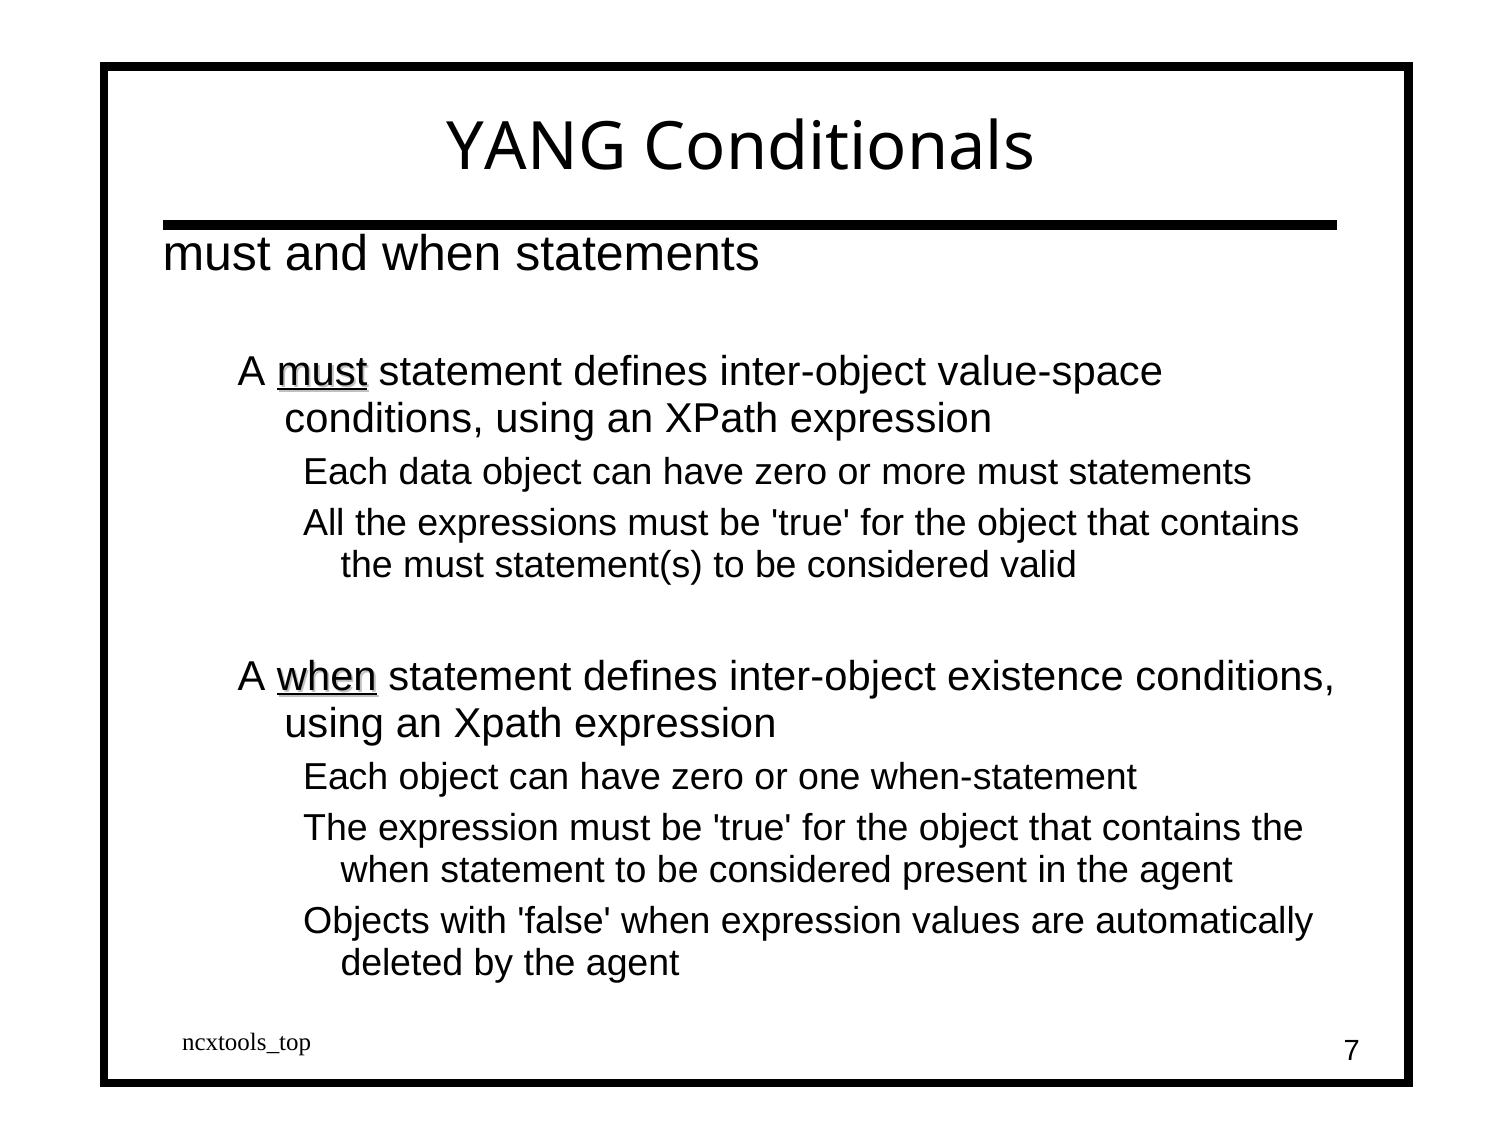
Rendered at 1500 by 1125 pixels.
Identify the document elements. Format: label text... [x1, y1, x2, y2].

title YANG Conditionals [162, 82, 1332, 206]
list must and when statements A must statement defines inter-object value-space conditions, using an XPath expression Each data object can have zero or more must statements All the expressions must be 'true' for the object that contains the must statement(s) to be considered valid A when statement defines inter-object existence conditions, using an Xpath expression Each object can have zero or one when-statement The expression must be 'true' for the object that contains the when statement to be considered present in the agent Objects with 'false' when expression values are automatically deleted by the agent [162, 224, 1338, 1034]
